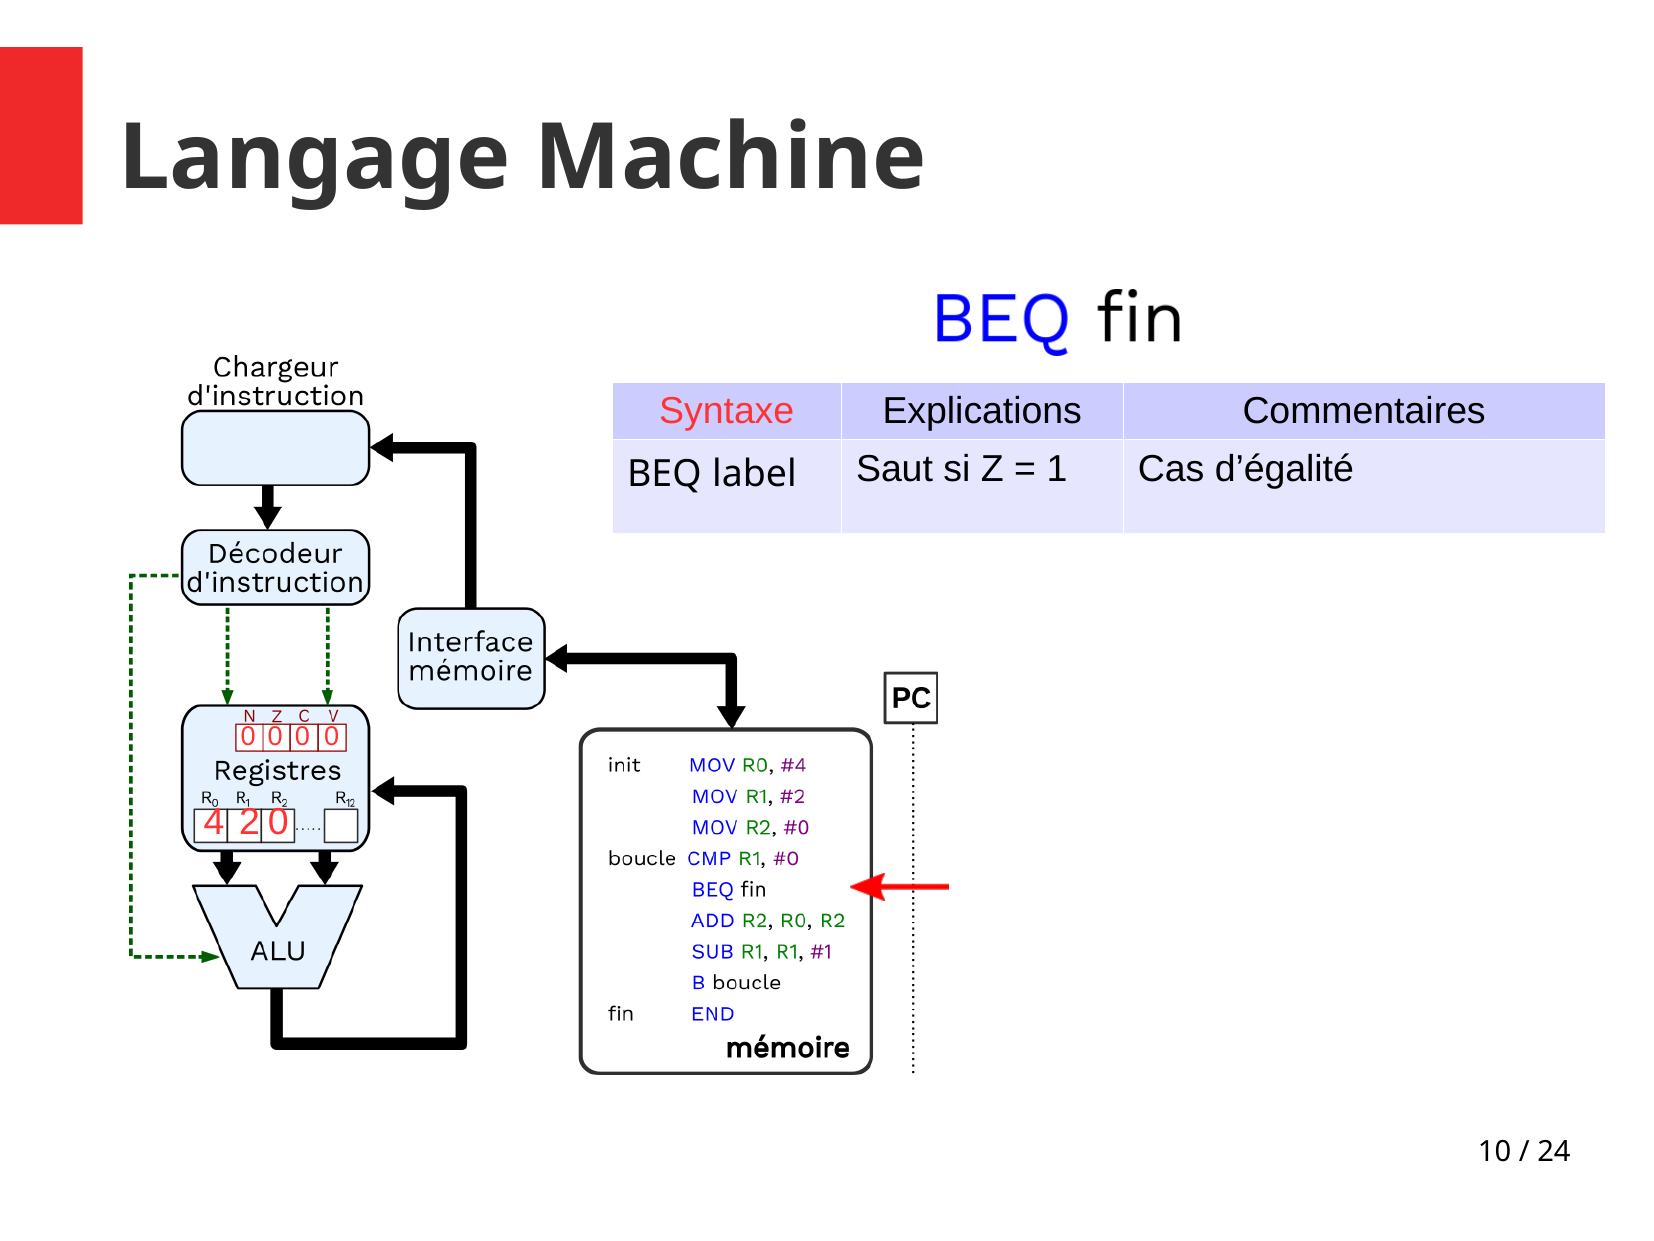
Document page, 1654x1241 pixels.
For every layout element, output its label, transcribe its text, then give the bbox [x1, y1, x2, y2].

table_cell Saut si Z = 1 [842, 440, 1123, 533]
text_box 0 [253, 793, 301, 851]
text_box 0 [231, 713, 256, 759]
table_header Explications [842, 383, 1123, 439]
table_cell Cas d’égalité [1124, 440, 1605, 533]
text_box 4 [188, 793, 224, 851]
title Langage Machine [118, 49, 1571, 257]
text_box 0 [258, 713, 283, 759]
picture [129, 289, 1180, 1075]
table_header Commentaires [1124, 383, 1605, 439]
text_box 0 [286, 713, 310, 760]
table_header Syntaxe [613, 383, 841, 439]
text_box 2 [224, 793, 253, 851]
table_cell BEQ label [613, 440, 841, 533]
text_box 0 [315, 713, 339, 760]
